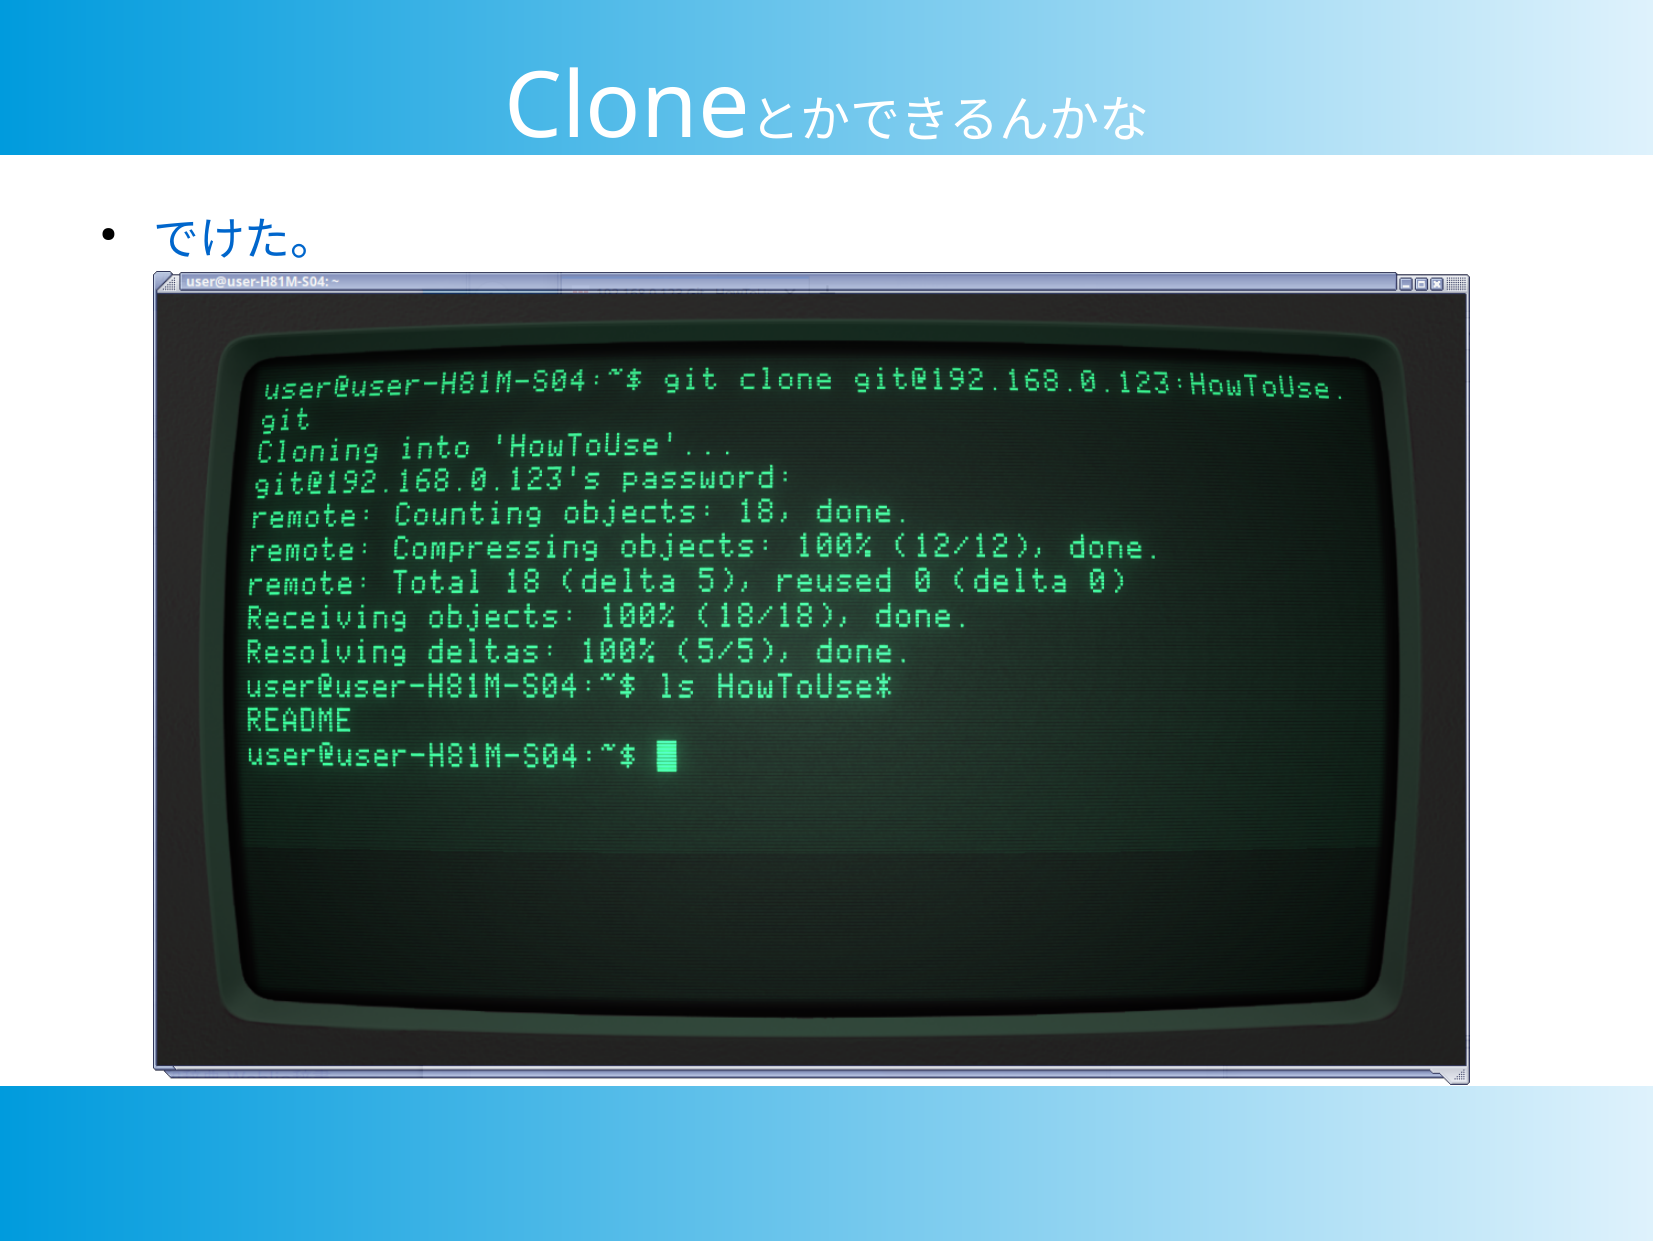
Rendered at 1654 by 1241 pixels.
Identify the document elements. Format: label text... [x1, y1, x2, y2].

list でけた。 [82, 202, 1571, 922]
picture [153, 271, 1470, 1085]
title Cloneとかできるんかな [82, 32, 1571, 171]
